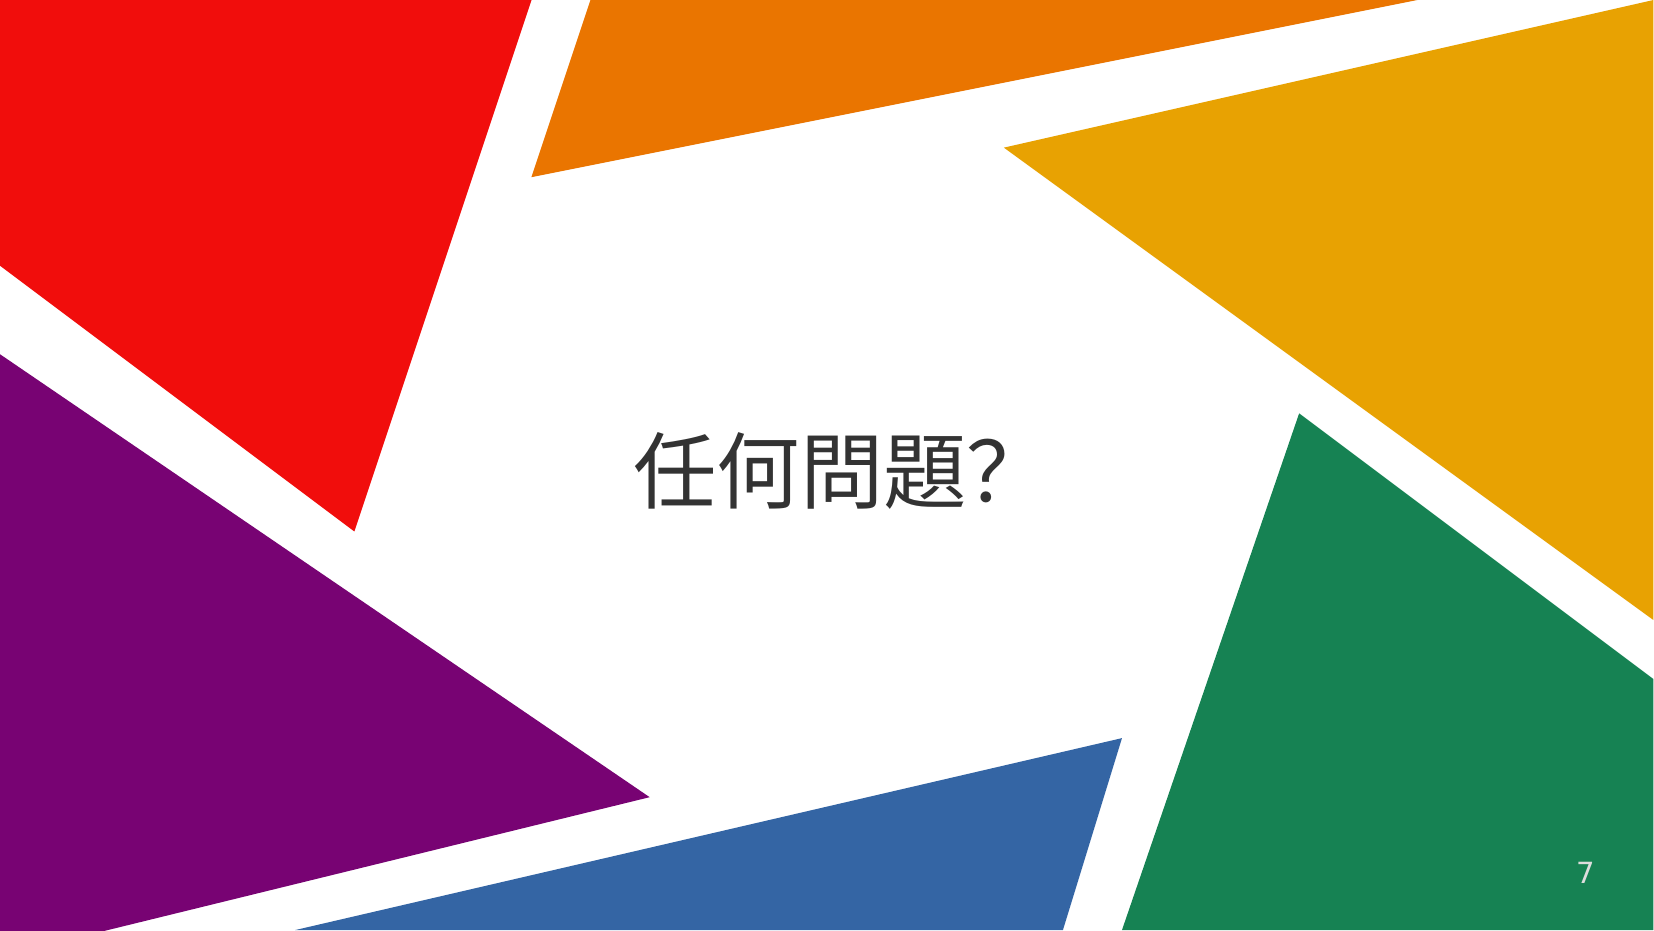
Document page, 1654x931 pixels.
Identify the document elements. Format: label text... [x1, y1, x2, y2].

title 任何問題？ [487, 385, 1197, 563]
